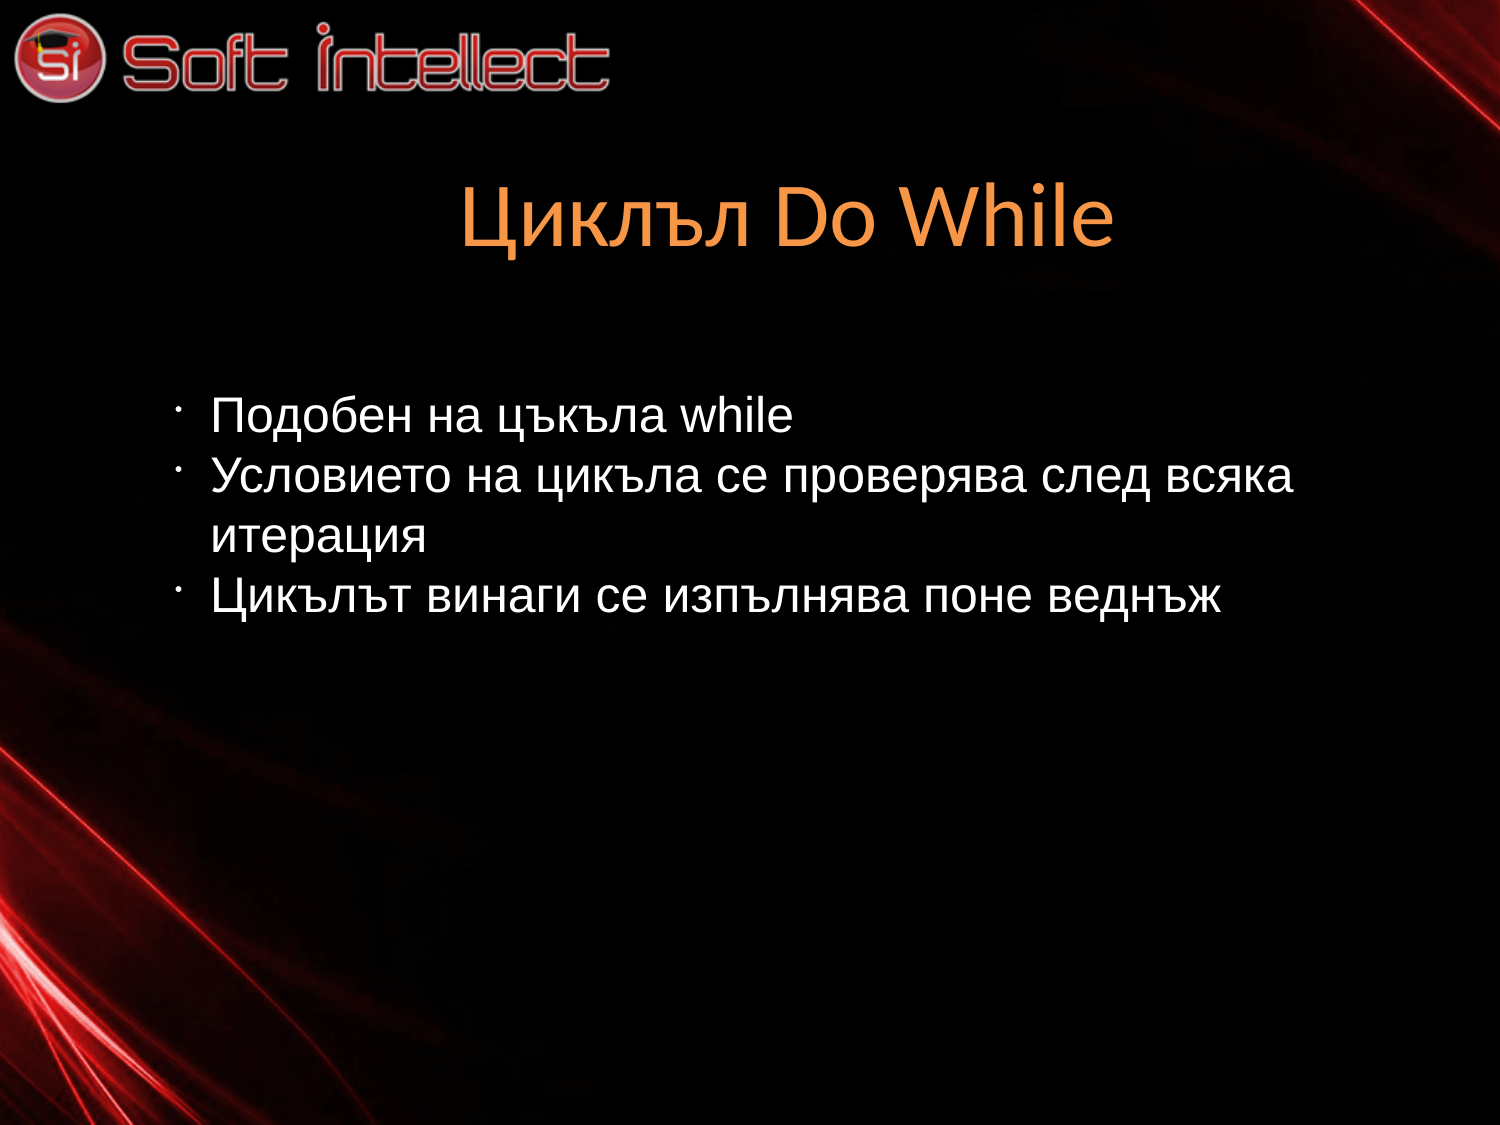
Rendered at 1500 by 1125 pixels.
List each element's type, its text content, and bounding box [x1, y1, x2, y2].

text_box Подобен на цъкъла while Условието на цикъла се проверява след всяка итерация Цикълът винаги се изпълнява поне веднъж [159, 374, 1410, 1097]
picture [0, 0, 1500, 1125]
text_box Циклъл Do While [113, 116, 1464, 304]
